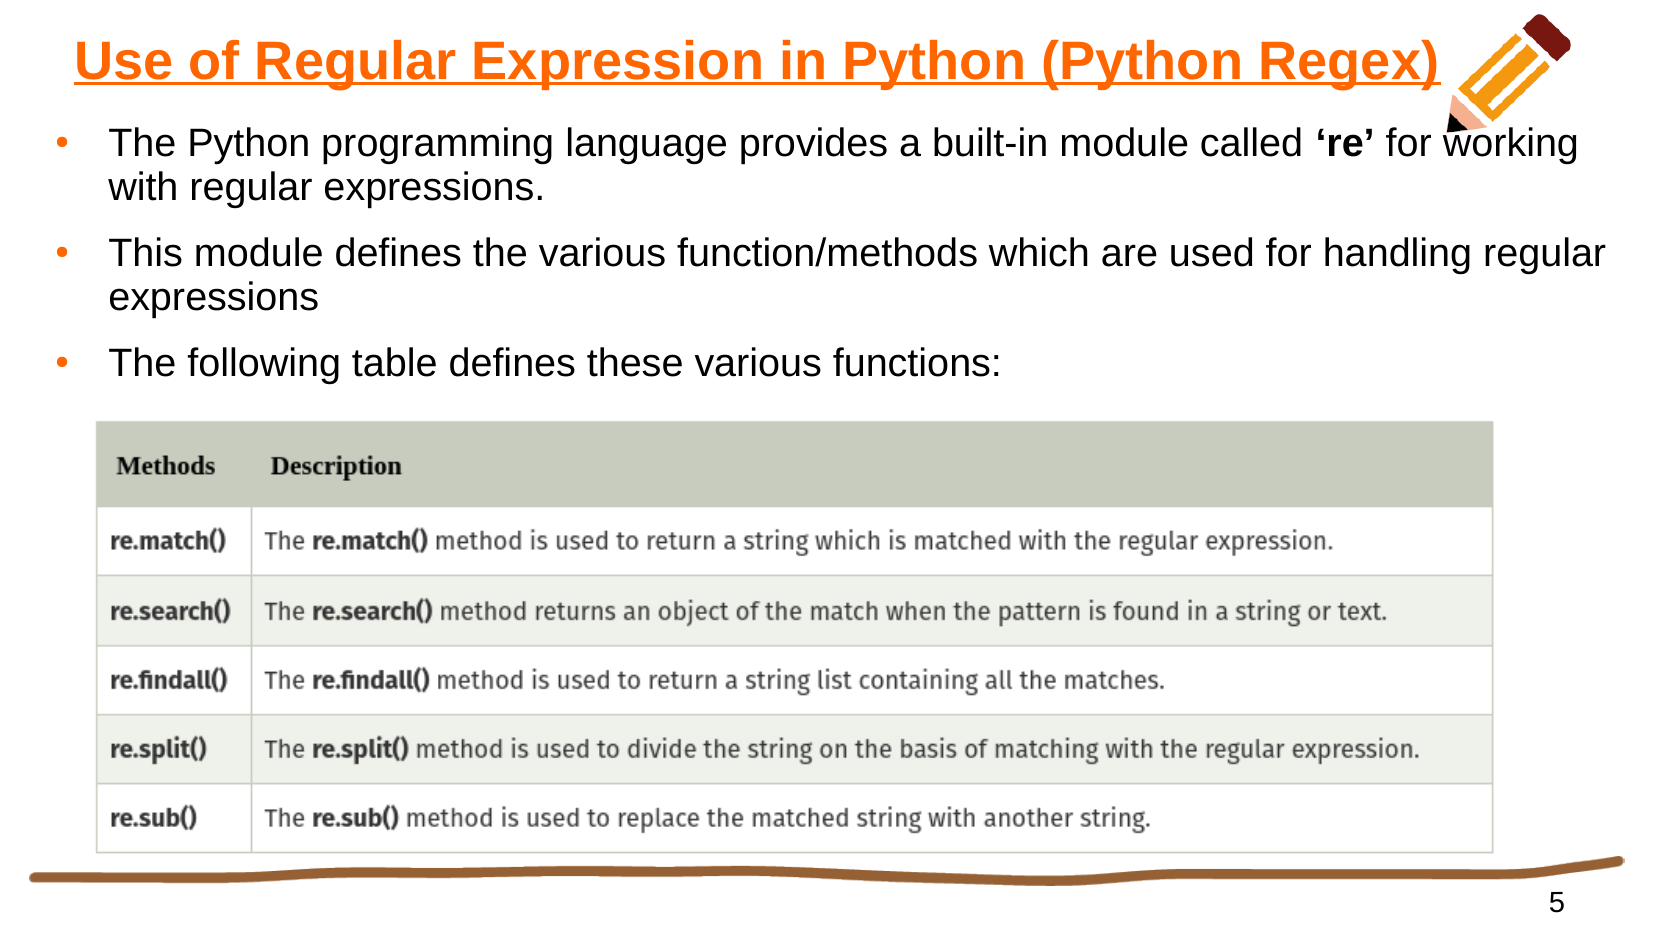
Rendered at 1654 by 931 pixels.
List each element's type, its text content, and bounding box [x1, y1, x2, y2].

list The Python programming language provides a built-in module called ‘re’ for working with regular expressions. This module defines the various function/methods which are used for handling regular expressions The following table defines these various functions: [37, 121, 1613, 413]
title Use of Regular Expression in Python (Python Regex) [53, 0, 1463, 121]
picture [29, 412, 1625, 886]
picture [1463, 14, 1571, 121]
